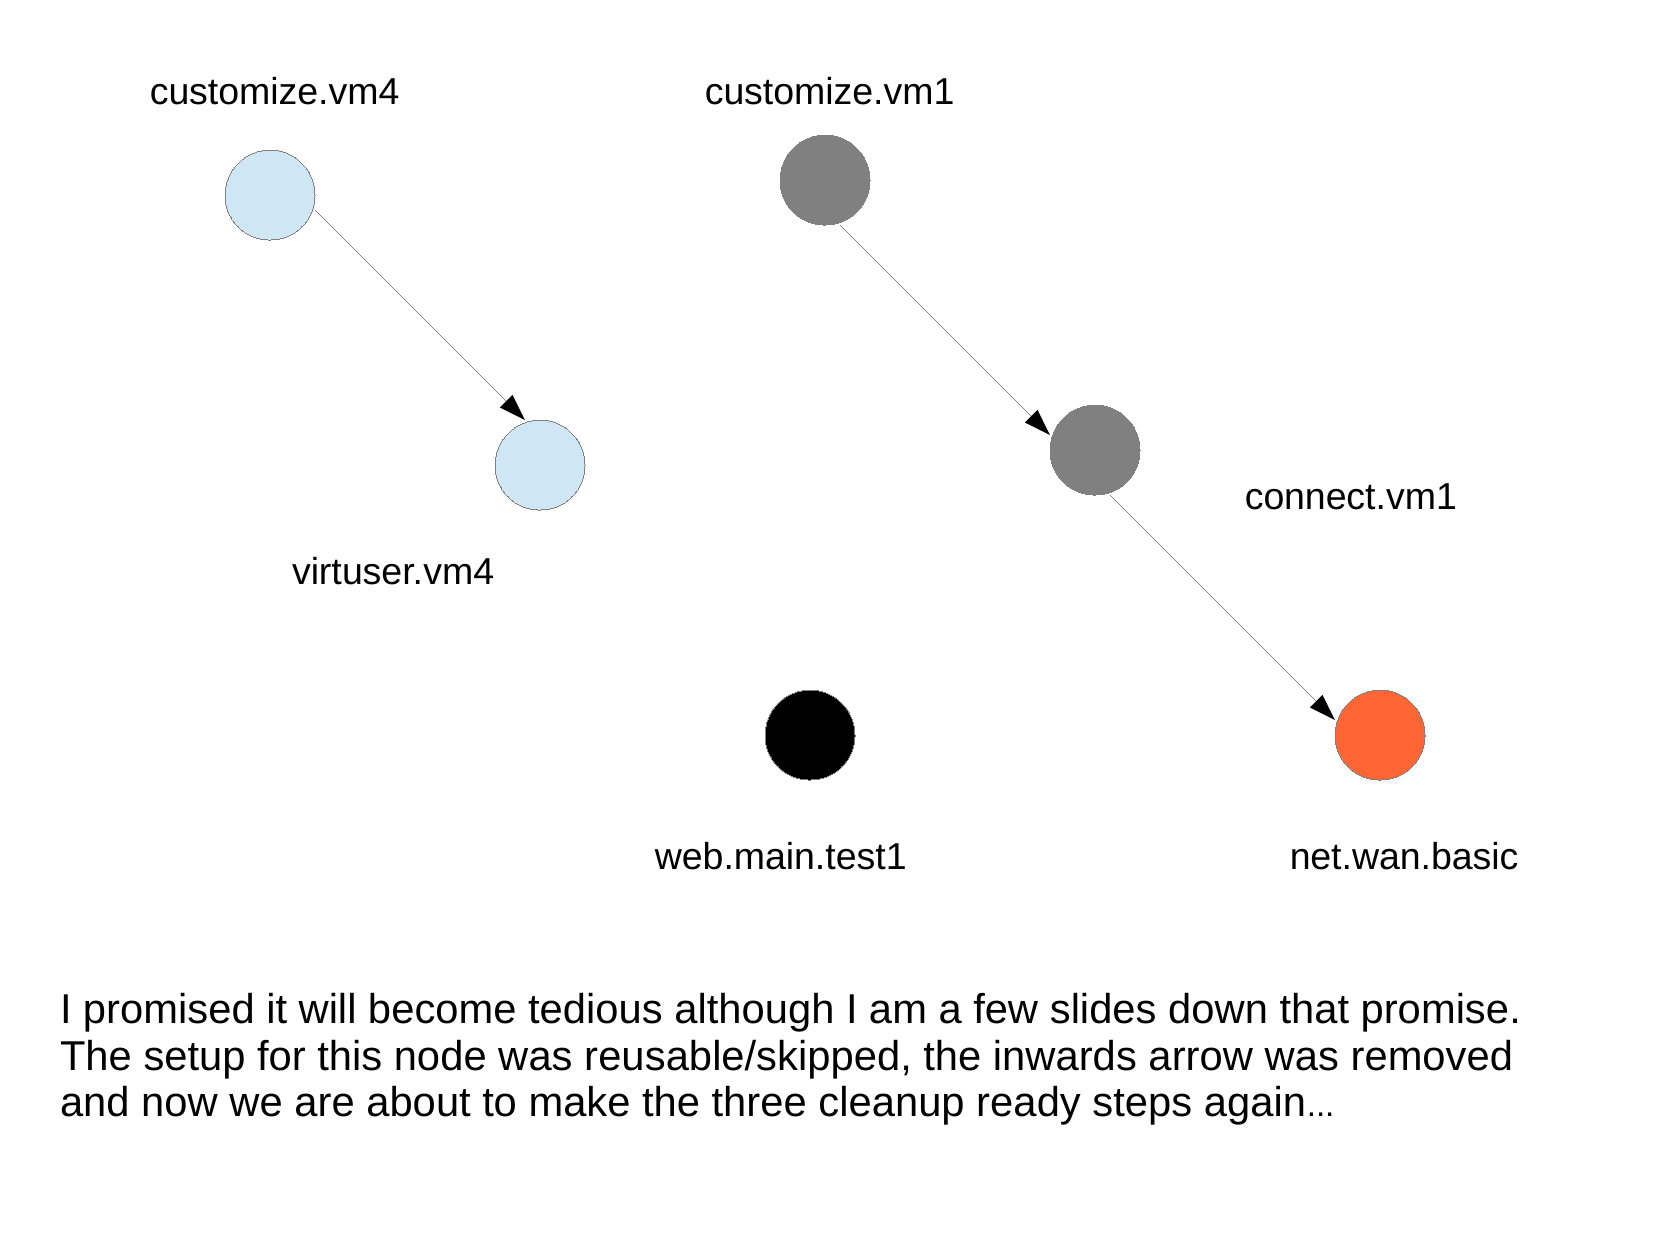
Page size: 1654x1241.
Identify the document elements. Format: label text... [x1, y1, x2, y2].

text_box [780, 135, 871, 226]
text_box [765, 690, 856, 781]
text_box connect.vm1 [1230, 468, 1545, 526]
text_box web.main.test1 [640, 828, 958, 886]
text_box [225, 150, 316, 241]
text_box [1335, 690, 1426, 781]
text_box virtuser.vm4 [277, 543, 541, 601]
text_box customize.vm4 [135, 63, 456, 121]
text_box customize.vm1 [690, 63, 1011, 121]
text_box net.wan.basic [1275, 828, 1580, 886]
text_box [495, 420, 586, 511]
text_box I promised it will become tedious although I am a few slides down that promise. The setup for this node was reusable/skipped, the inwards arrow was removed and now we are about to make the three cleanup ready steps again... [60, 940, 1591, 1171]
text_box [1050, 405, 1141, 496]
